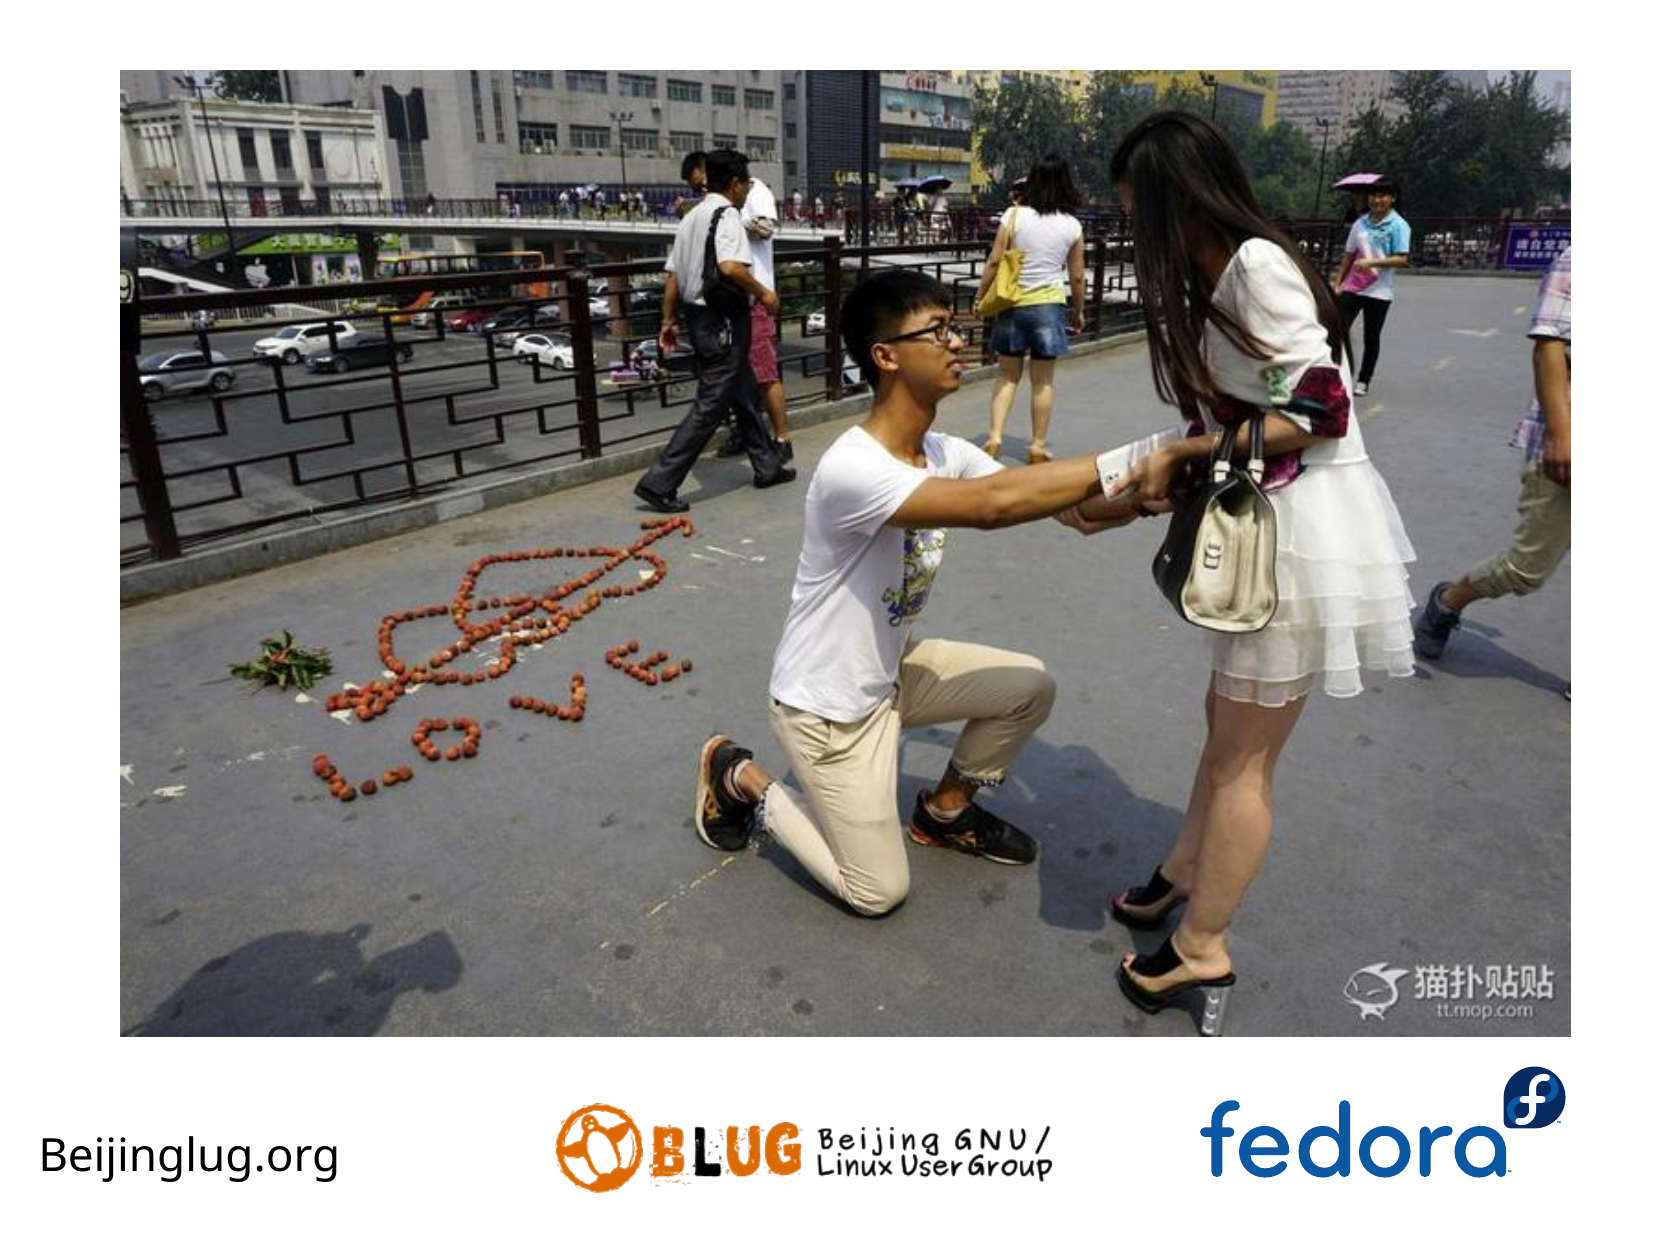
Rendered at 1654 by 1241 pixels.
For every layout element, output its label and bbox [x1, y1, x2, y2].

picture [555, 1103, 1052, 1193]
picture [120, 70, 1571, 1037]
